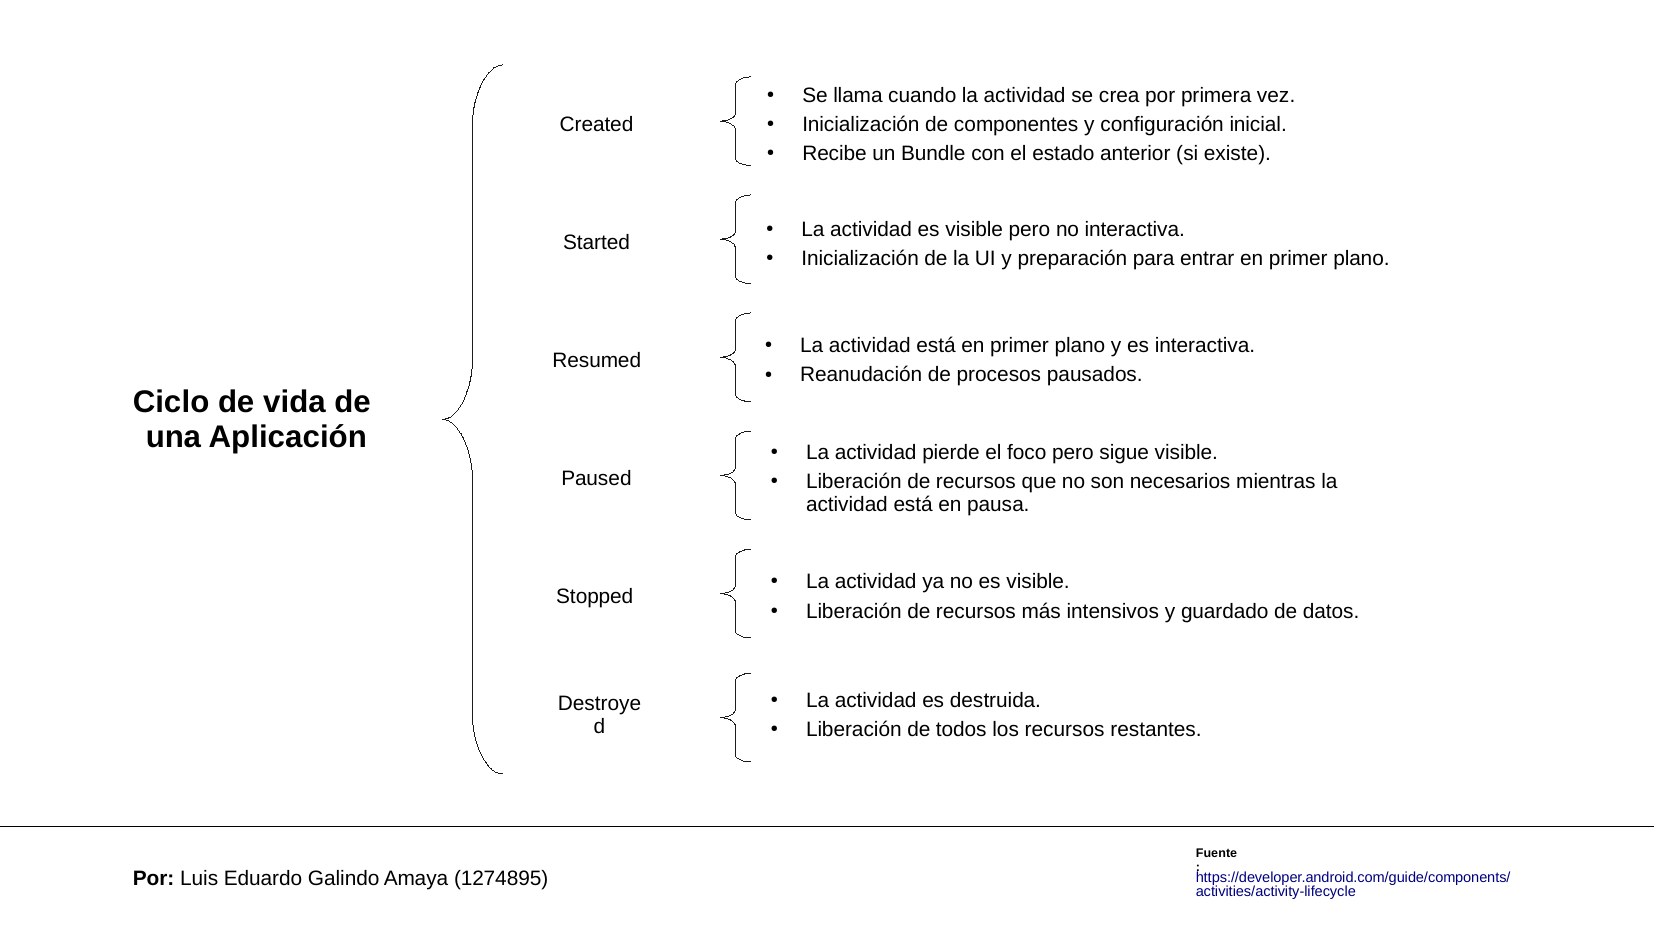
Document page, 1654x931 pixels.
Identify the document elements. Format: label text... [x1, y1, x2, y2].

text_box La actividad es destruida. Liberación de todos los recursos restantes. [755, 655, 1406, 774]
text_box Ciclo de vida de una Aplicación [118, 359, 414, 479]
text_box La actividad pierde el foco pero sigue visible. Liberación de recursos que no son necesarios mientras la actividad está en pausa. [755, 419, 1400, 537]
text_box La actividad es visible pero no interactiva. Inicialización de la UI y preparación para entrar en primer plano. [751, 186, 1430, 302]
text_box Destroyed [537, 655, 662, 774]
text_box La actividad ya no es visible. Liberación de recursos más intensivos y guardado de datos. [755, 537, 1406, 655]
text_box https://developer.android.com/guide/components/activities/activity-lifecycle [1181, 862, 1530, 922]
text_box Paused [537, 419, 656, 538]
text_box La actividad está en primer plano y es interactiva. Reanudación de procesos pausados. [750, 301, 1400, 420]
text_box Started [537, 183, 656, 301]
text_box Se llama cuando la actividad se crea por primera vez. Inicialización de componentes y configuración inicial. Recibe un Bundle con el estado anterior (si existe). [752, 64, 1364, 184]
text_box Stopped [537, 537, 653, 655]
text_box Fuente: [1181, 839, 1256, 869]
text_box Resumed [537, 301, 656, 419]
text_box Created [537, 64, 656, 183]
text_box Por: Luis Eduardo Galindo Amaya (1274895) [118, 826, 591, 931]
